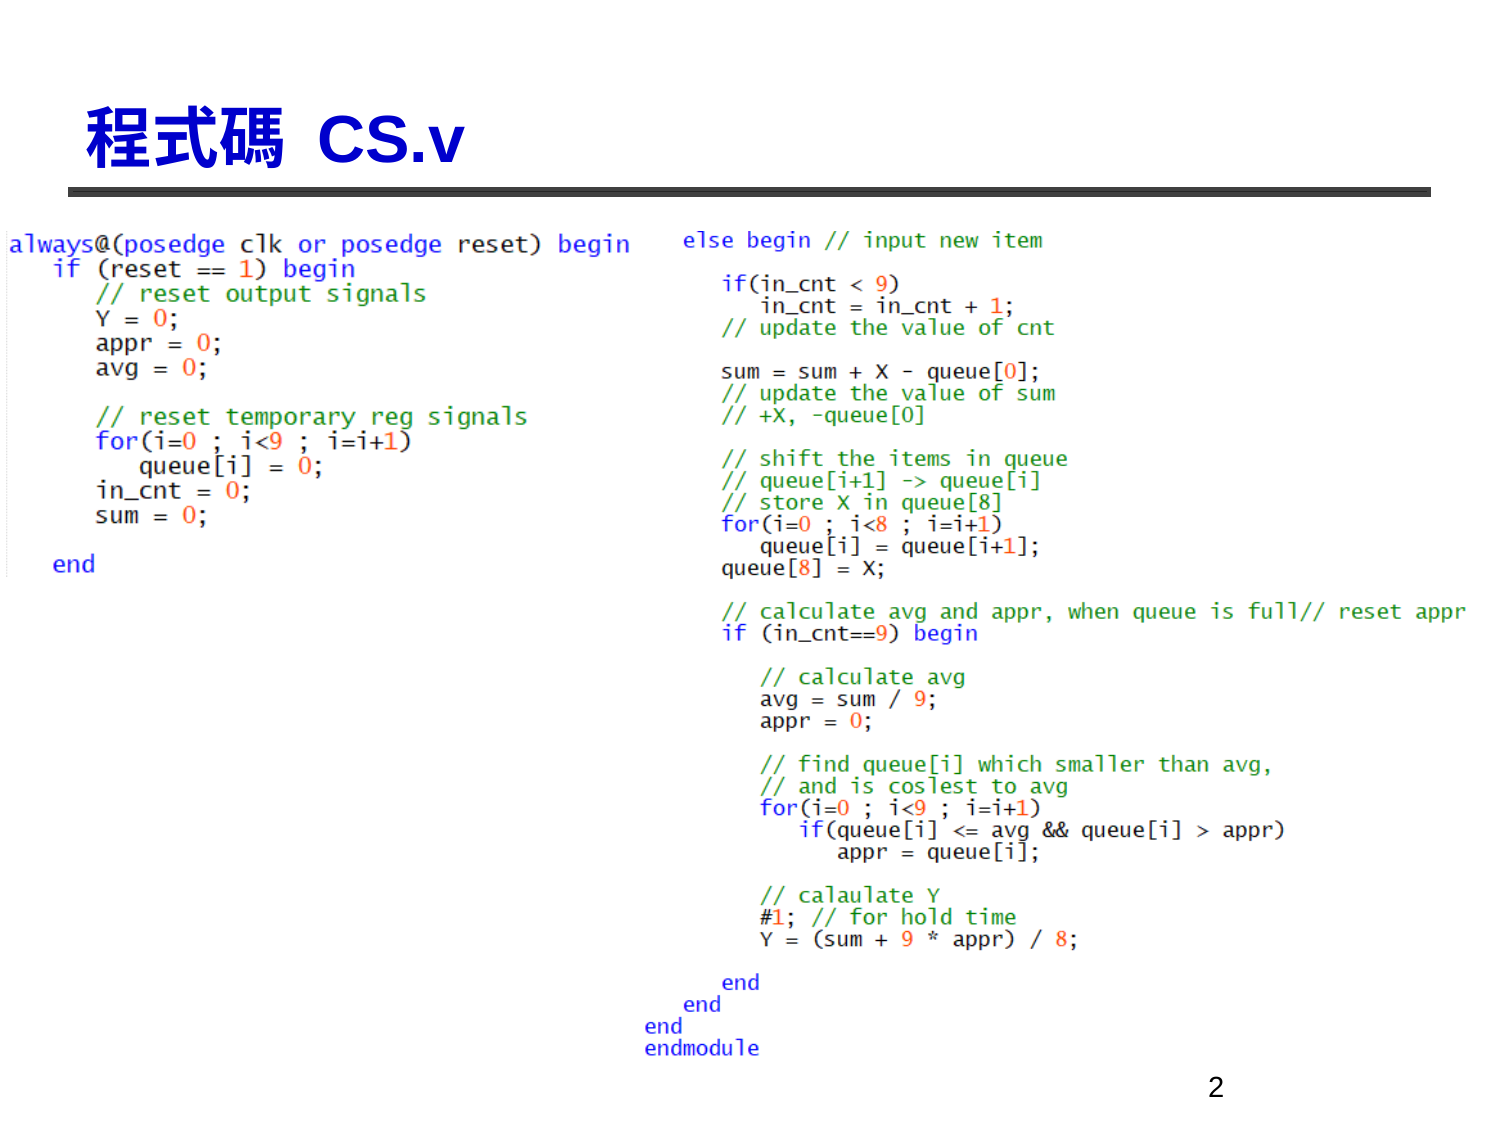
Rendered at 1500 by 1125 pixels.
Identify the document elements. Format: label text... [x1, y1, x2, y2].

picture [6, 231, 632, 578]
title 程式碼 CS.v [70, 17, 1430, 184]
picture [643, 231, 1486, 1063]
text_box [1192, 1051, 1489, 1111]
